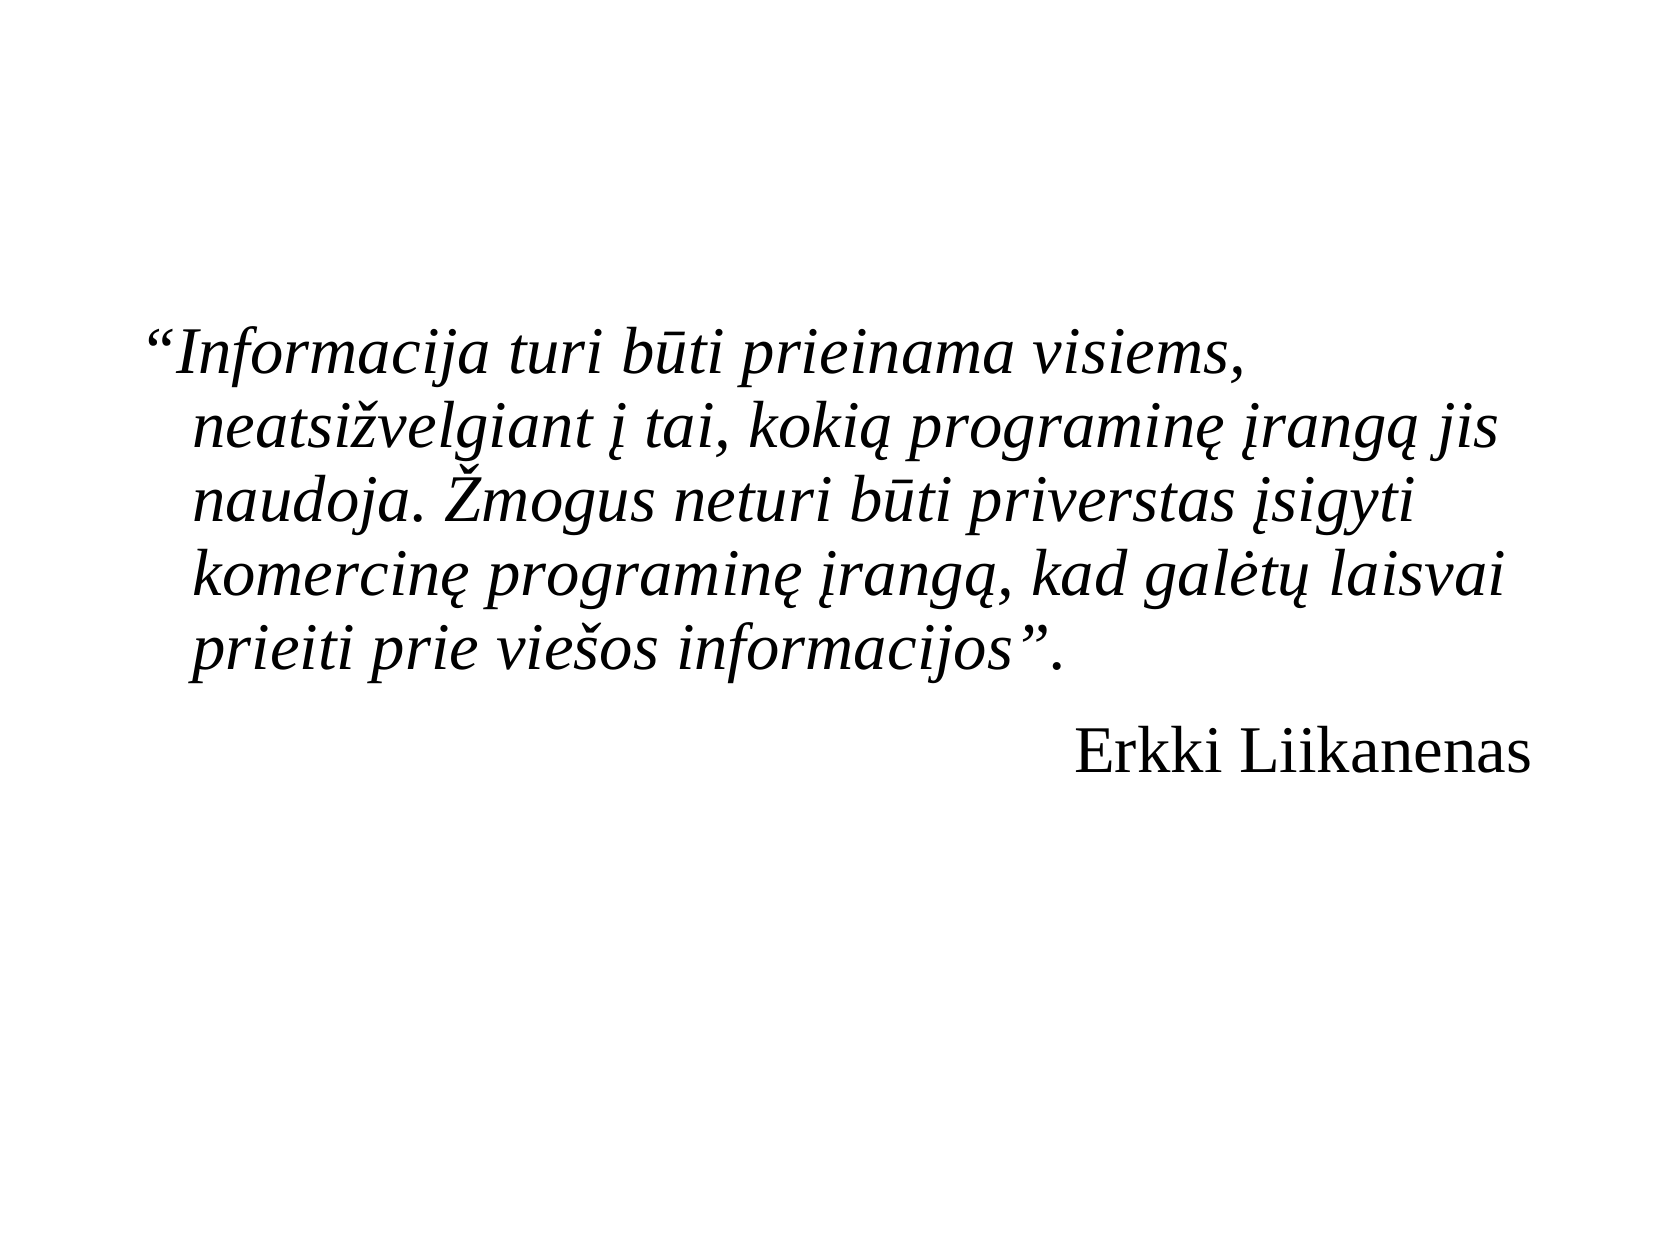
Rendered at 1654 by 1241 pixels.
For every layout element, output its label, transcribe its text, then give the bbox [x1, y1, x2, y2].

list “Informacija turi būti prieinama visiems, neatsižvelgiant į tai, kokią programinę įrangą jis naudoja. Žmogus neturi būti priverstas įsigyti komercinę programinę įrangą, kad galėtų laisvai prieiti prie viešos informacijos”. Erkki Liikanenas [121, 313, 1534, 1036]
